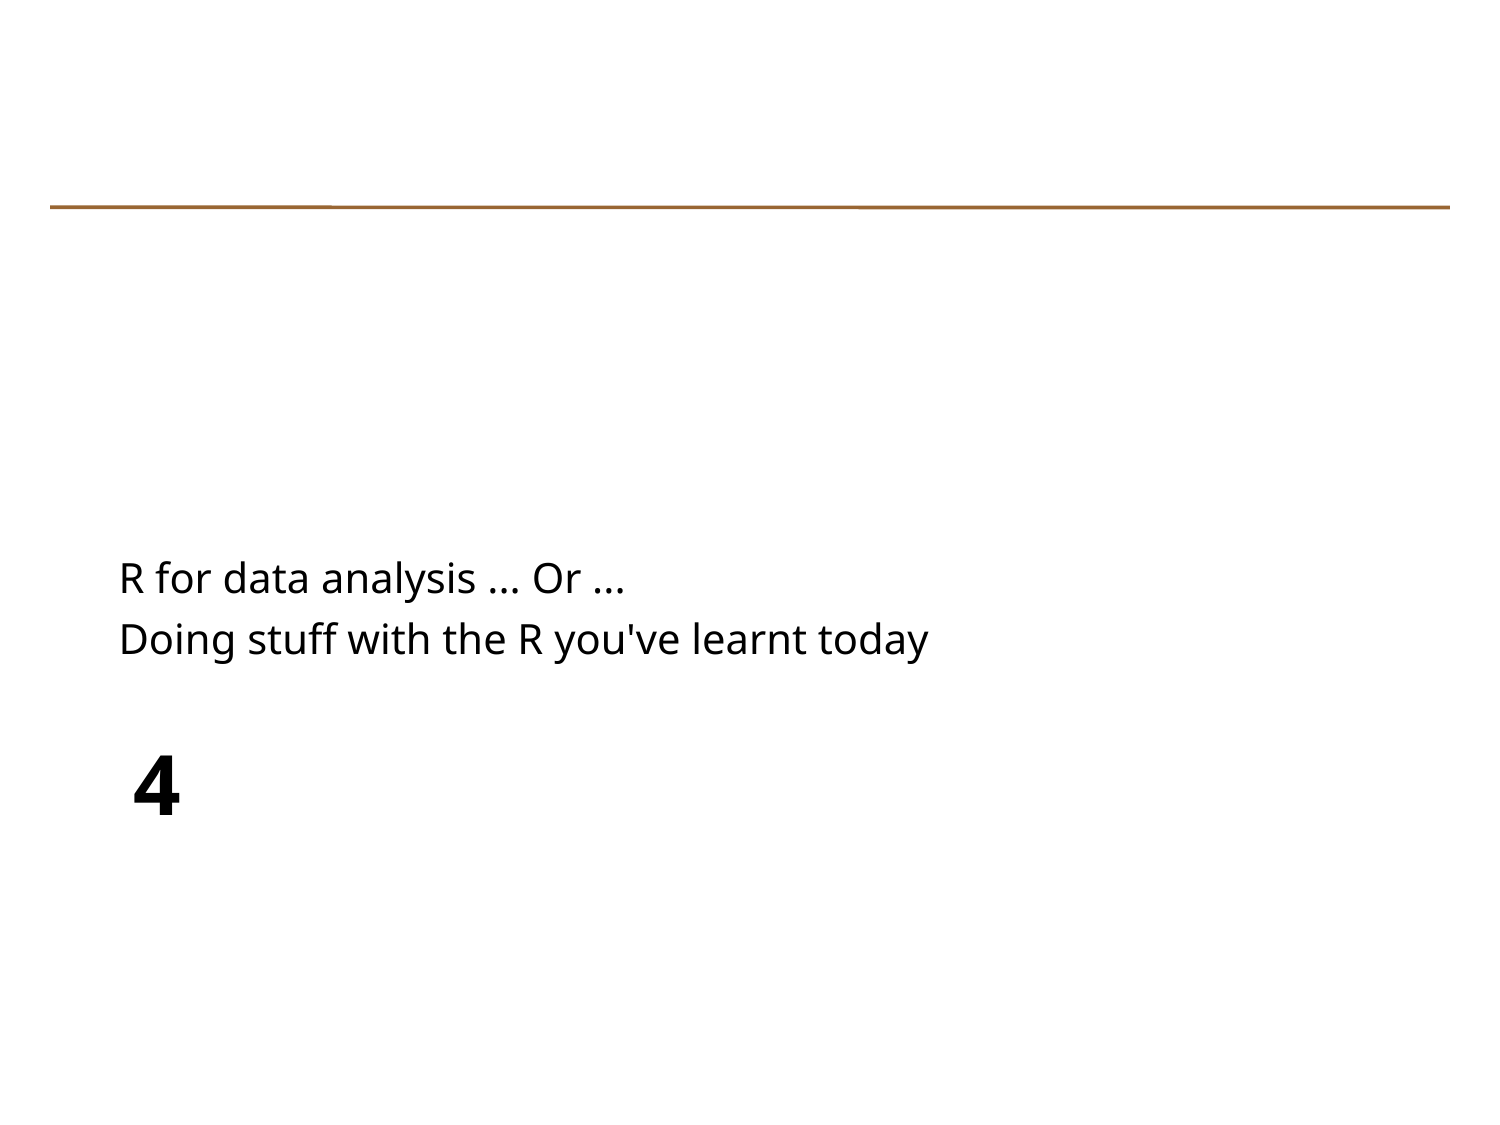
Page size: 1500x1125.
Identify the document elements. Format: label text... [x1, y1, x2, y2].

text_box R for data analysis ... Or ... Doing stuff with the R you've learnt today [118, 476, 1394, 723]
text_box 4 [118, 723, 1394, 947]
